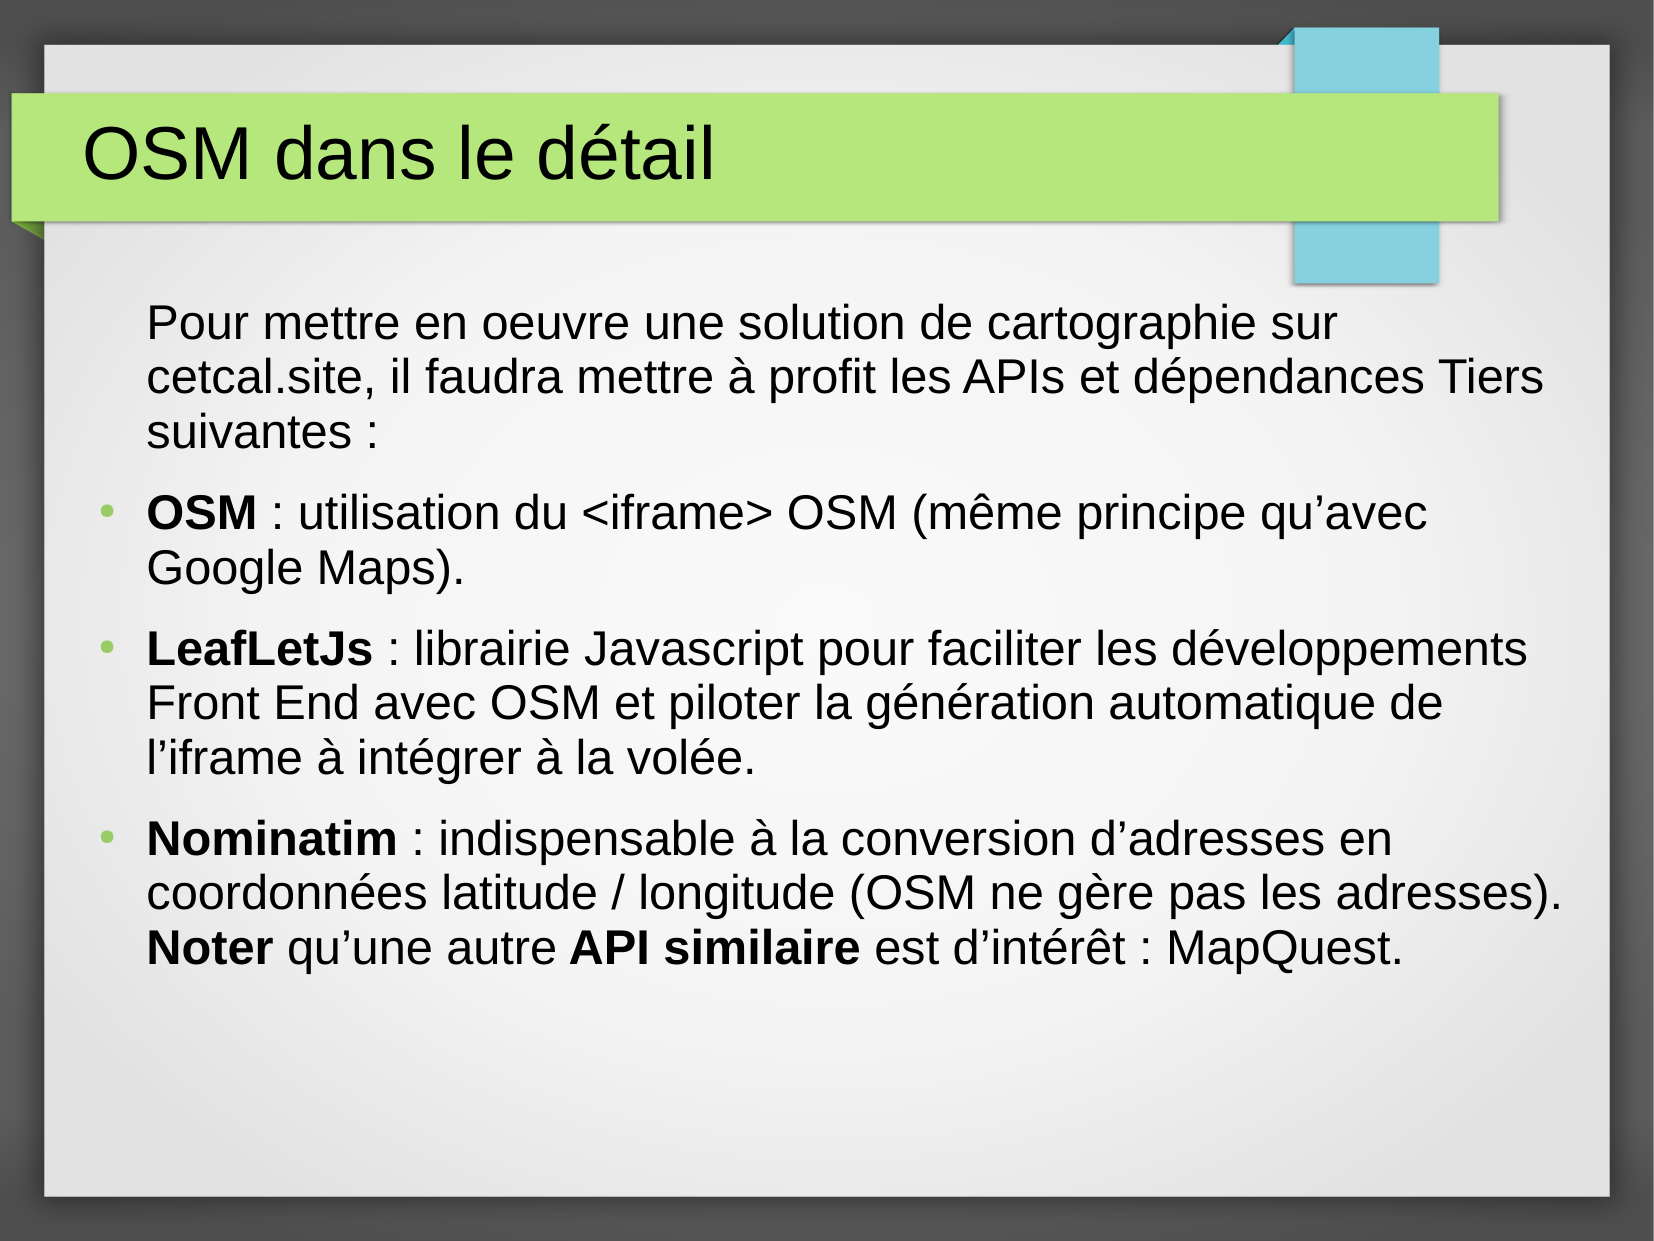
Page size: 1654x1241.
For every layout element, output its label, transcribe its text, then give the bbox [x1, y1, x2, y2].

list Pour mettre en oeuvre une solution de cartographie sur cetcal.site, il faudra mettre à profit les APIs et dépendances Tiers suivantes : OSM : utilisation du <iframe> OSM (même principe qu’avec Google Maps). LeafLetJs : librairie Javascript pour faciliter les développements Front End avec OSM et piloter la génération automatique de l’iframe à intégrer à la volée. Nominatim : indispensable à la conversion d’adresses en coordonnées latitude / longitude (OSM ne gère pas les adresses). Noter qu’une autre API similaire est d’intérêt : MapQuest. [82, 295, 1571, 1015]
picture [0, 0, 1654, 1241]
title OSM dans le détail [82, 94, 1264, 213]
